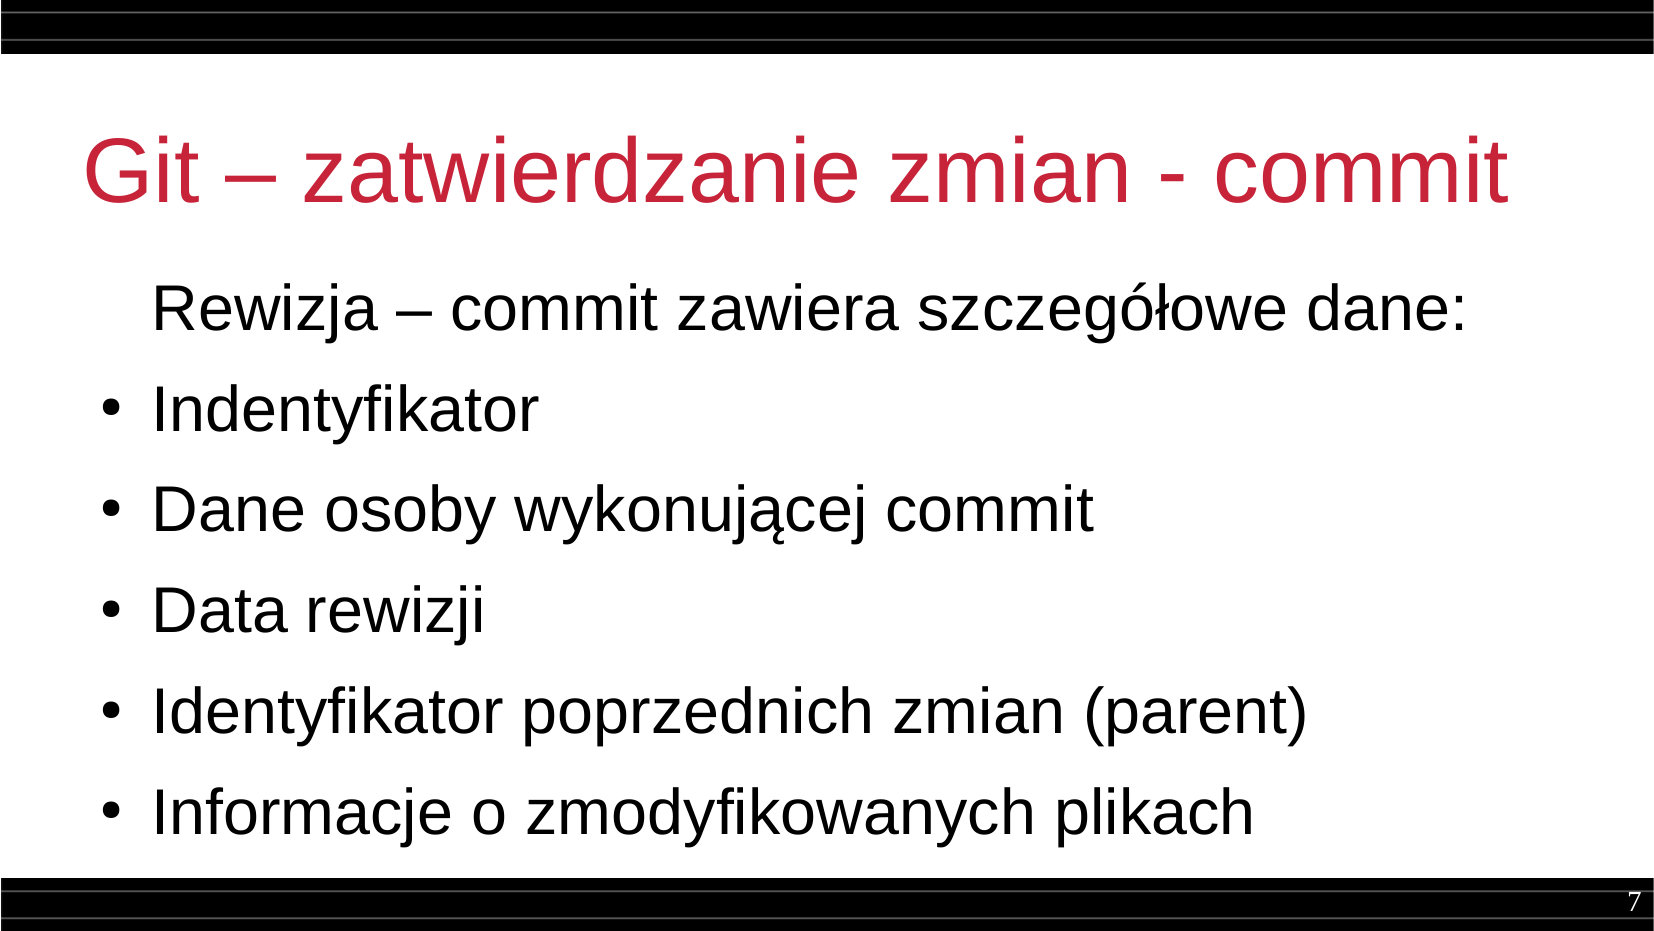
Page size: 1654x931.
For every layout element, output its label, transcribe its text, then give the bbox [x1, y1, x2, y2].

list Rewizja – commit zawiera szczegółowe dane: Indentyfikator Dane osoby wykonującej commit Data rewizji Identyfikator poprzednich zmian (parent) Informacje o zmodyfikowanych plikach [82, 271, 1571, 851]
title Git – zatwierdzanie zmian - commit [82, 92, 1571, 249]
picture [1, 0, 1654, 54]
picture [1, 878, 1654, 931]
